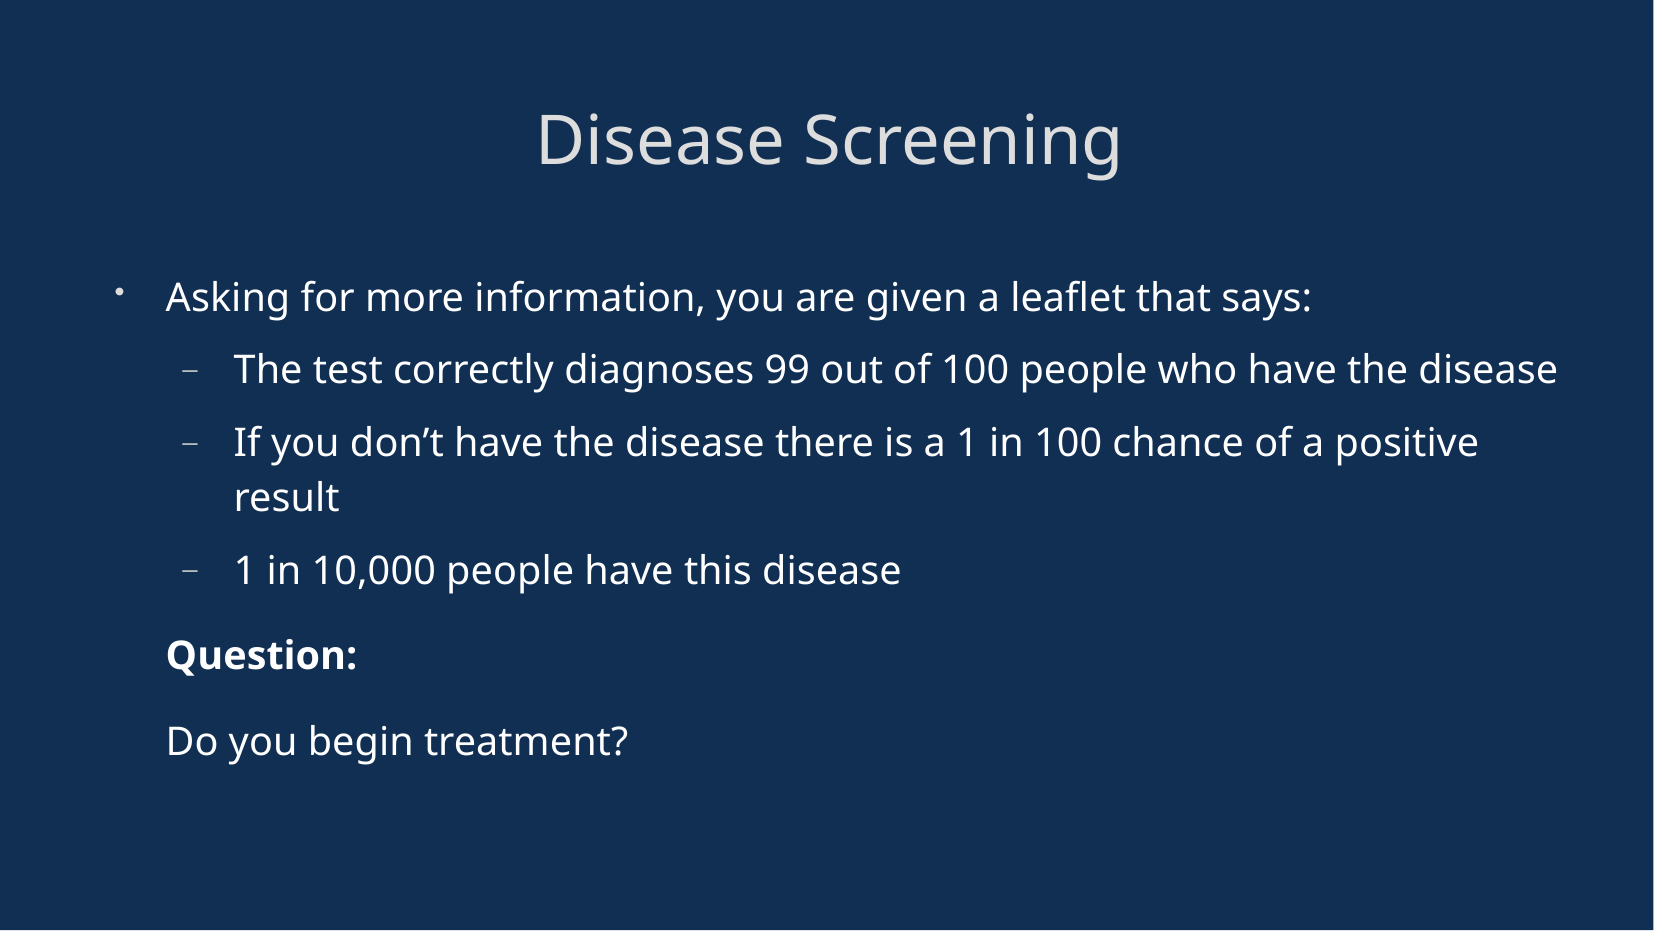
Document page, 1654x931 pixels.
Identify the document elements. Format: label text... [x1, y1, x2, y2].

title Disease Screening [97, 56, 1563, 220]
list Asking for more information, you are given a leaflet that says: The test correctly diagnoses 99 out of 100 people who have the disease If you don’t have the disease there is a 1 in 100 chance of a positive result 1 in 10,000 people have this disease Question: Do you begin treatment? [97, 268, 1563, 806]
